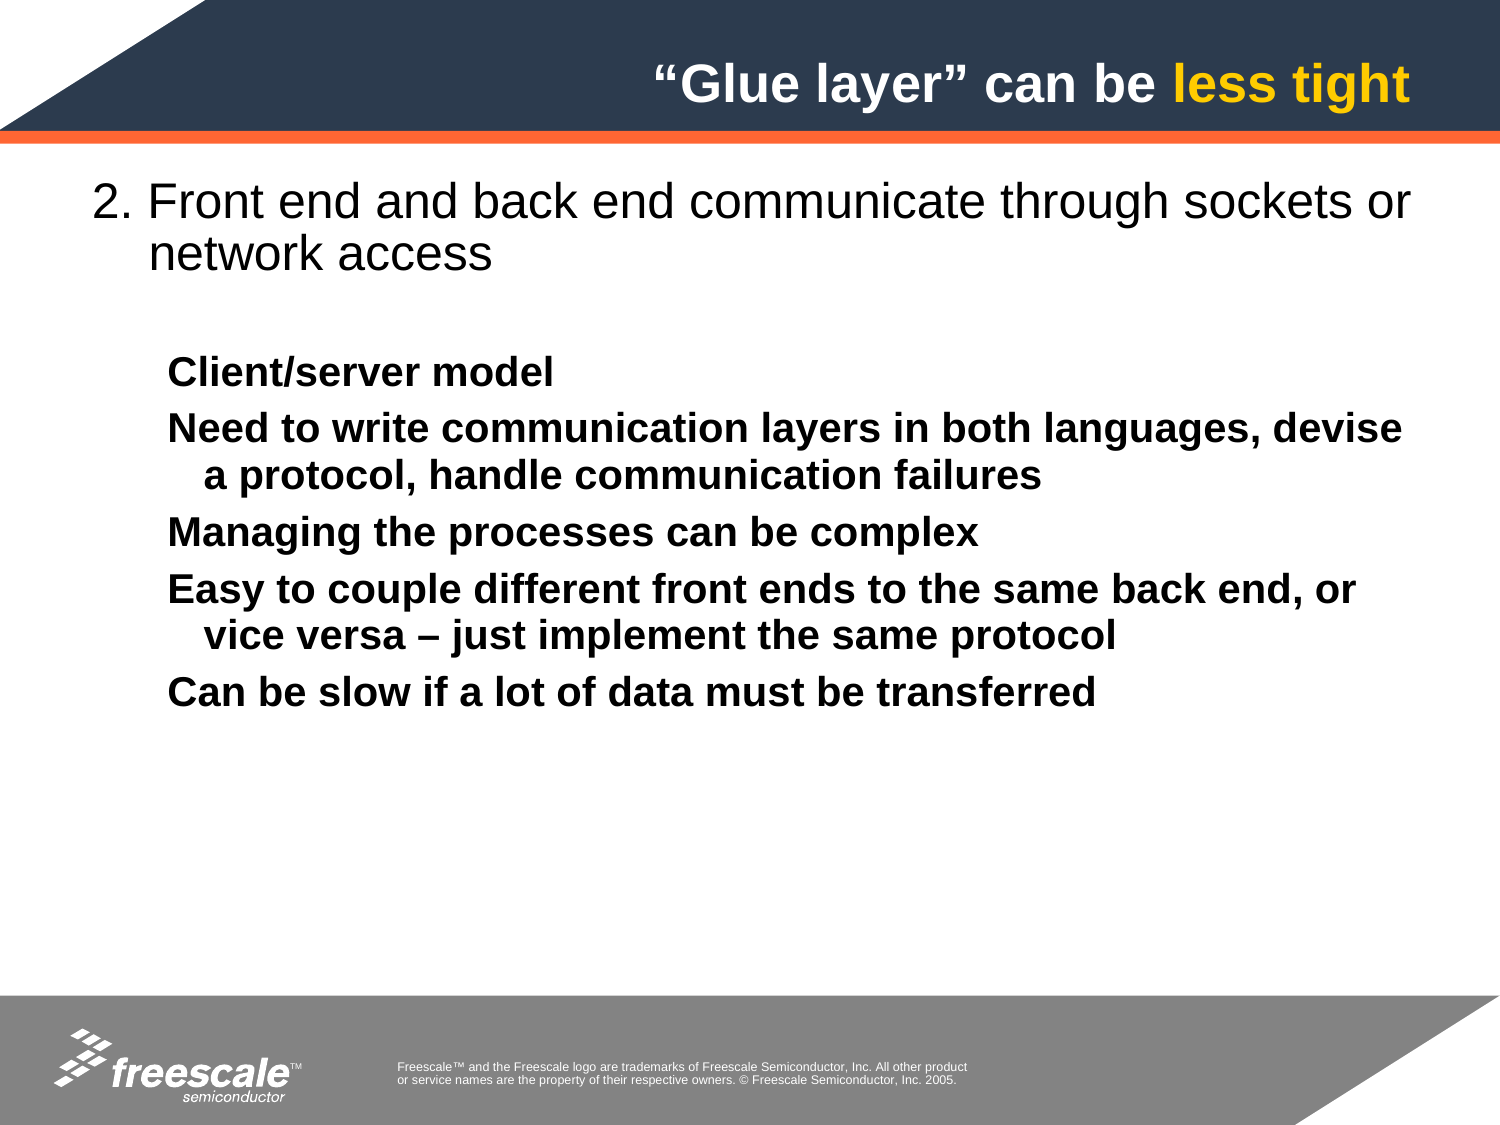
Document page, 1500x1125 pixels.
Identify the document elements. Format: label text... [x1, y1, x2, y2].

list 2. Front end and back end communicate through sockets or network access Client/server model Need to write communication layers in both languages, devise a protocol, handle communication failures Managing the processes can be complex Easy to couple different front ends to the same back end, or vice versa – just implement the same protocol Can be slow if a lot of data must be transferred [77, 169, 1428, 760]
title “Glue layer” can be less tight [75, 27, 1426, 146]
